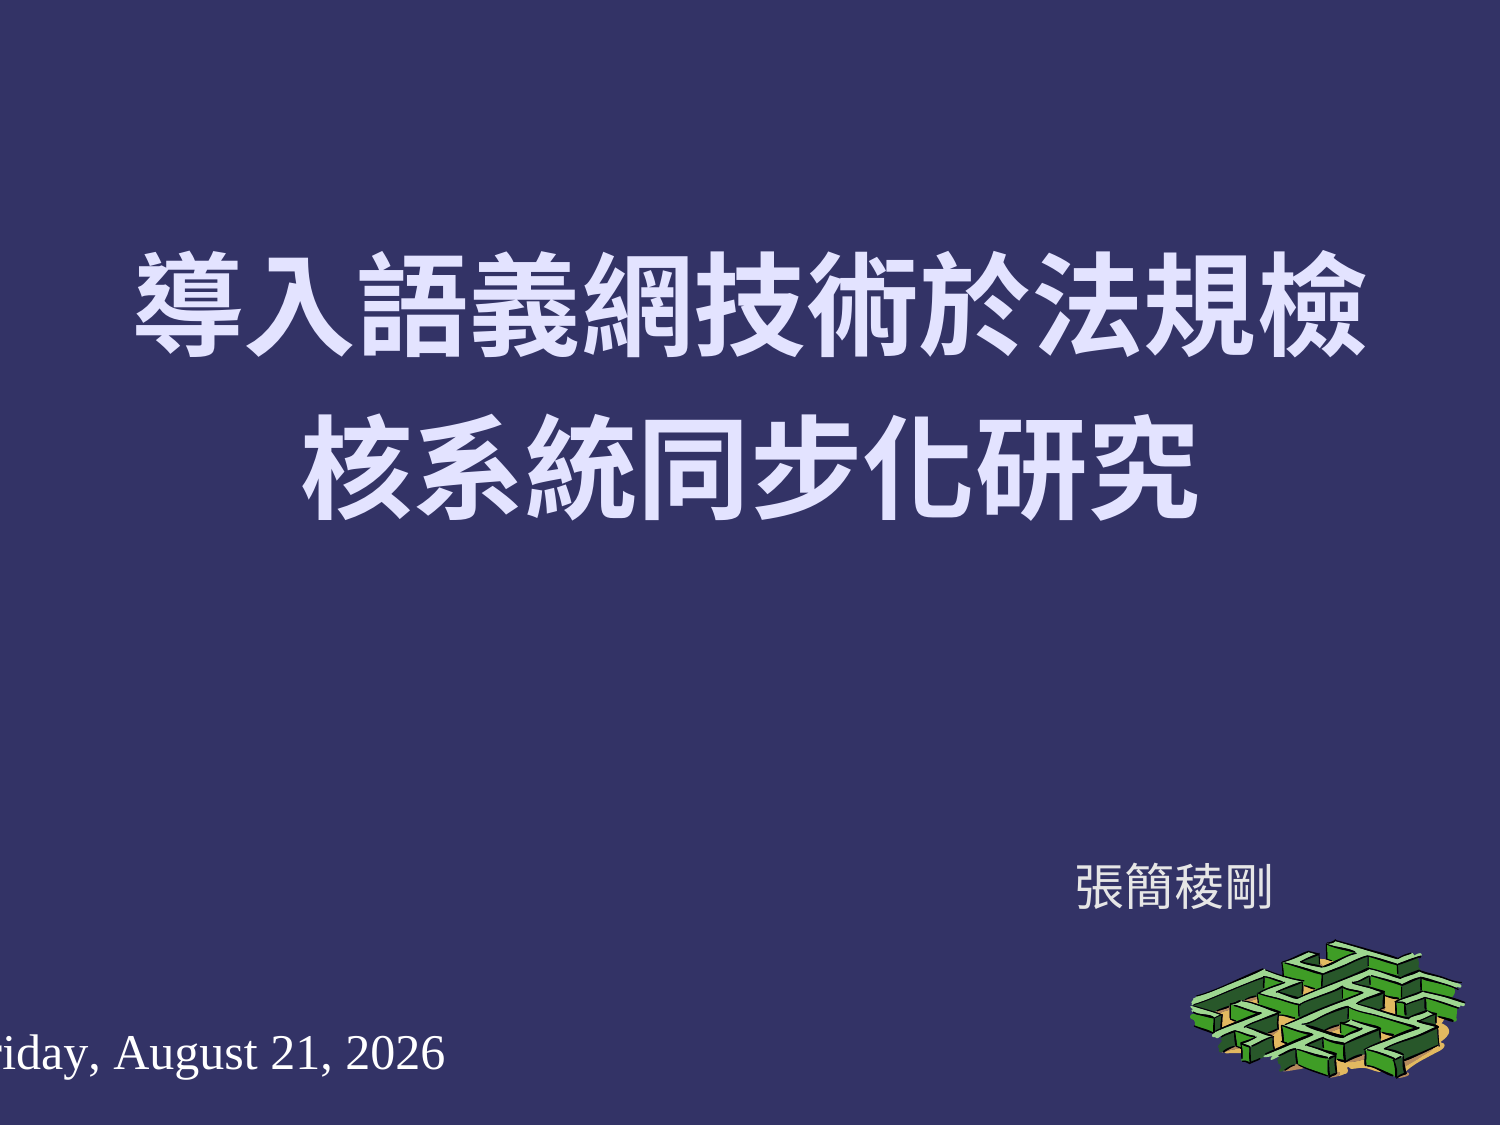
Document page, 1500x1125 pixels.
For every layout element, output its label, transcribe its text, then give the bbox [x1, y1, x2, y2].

subtitle 張簡稜剛 [974, 749, 1300, 916]
title 導入語義網技術於法規檢核系統同步化研究 [75, 237, 1426, 523]
